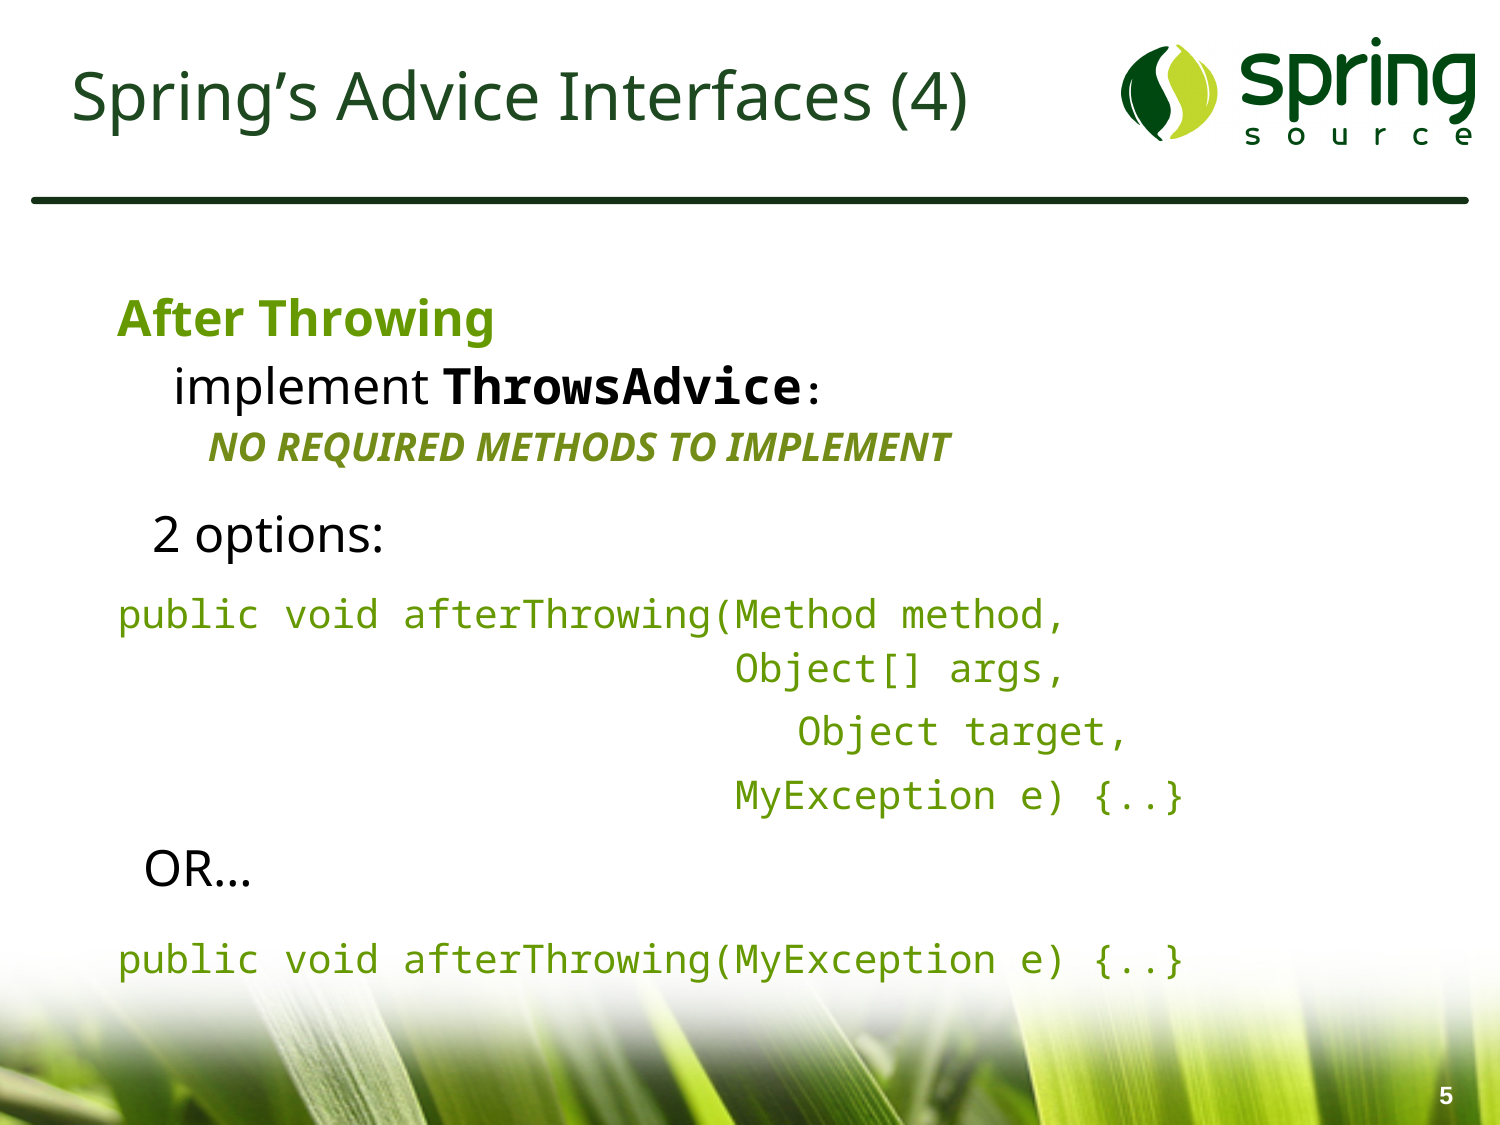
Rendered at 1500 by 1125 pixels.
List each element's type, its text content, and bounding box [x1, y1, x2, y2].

picture [172, 954, 183, 970]
picture [361, 954, 372, 971]
picture [1121, 37, 1475, 145]
picture [0, 944, 1500, 1125]
list After Throwing implement ThrowsAdvice: NO REQUIRED METHODS TO IMPLEMENT 2 options: public void afterThrowing(Method method, Object[] args, Object target, MyException e) {..} OR… public void afterThrowing(MyException e) {..} [103, 275, 1394, 938]
title Spring’s Advice Interfaces (4) [56, 13, 1089, 176]
